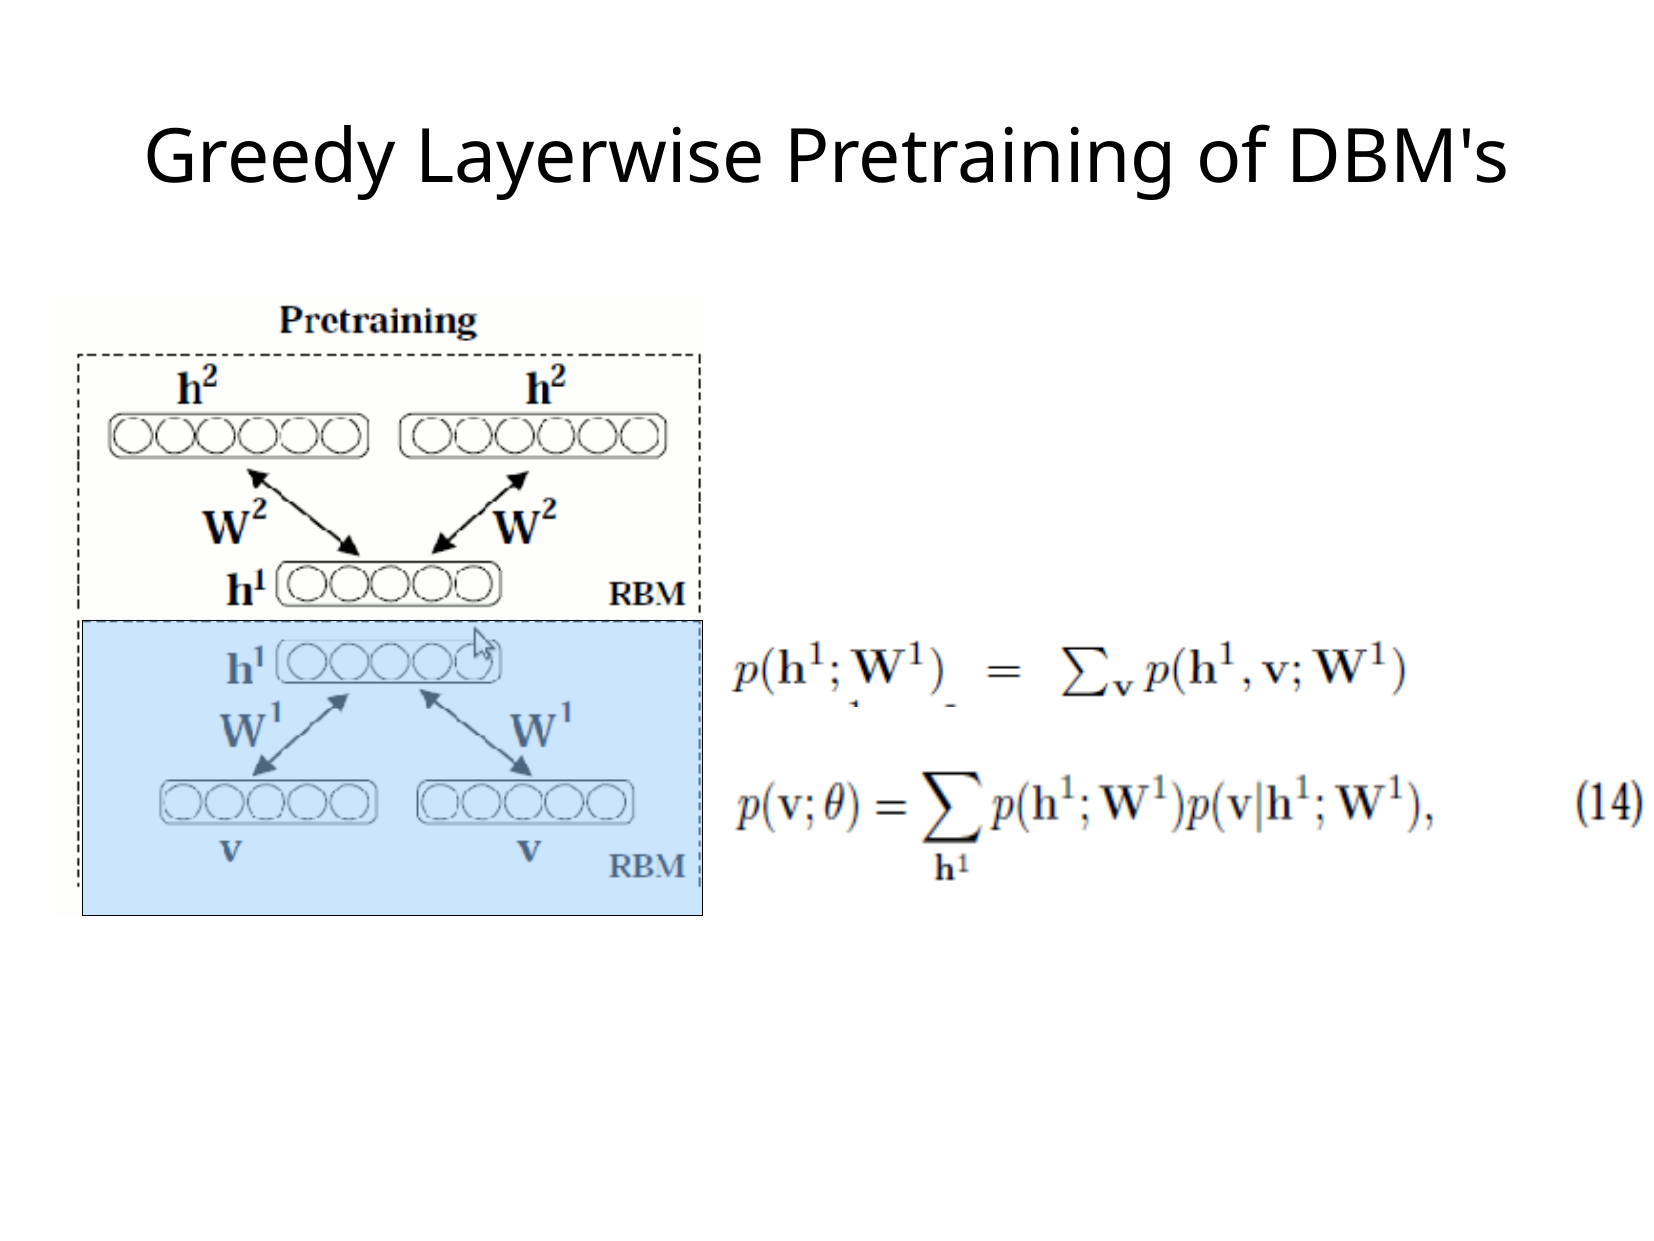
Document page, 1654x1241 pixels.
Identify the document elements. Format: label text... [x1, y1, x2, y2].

title Greedy Layerwise Pretraining of DBM's [82, 56, 1571, 250]
picture [725, 744, 1654, 886]
picture [720, 631, 1415, 707]
text_box [82, 620, 703, 916]
picture [53, 295, 703, 916]
